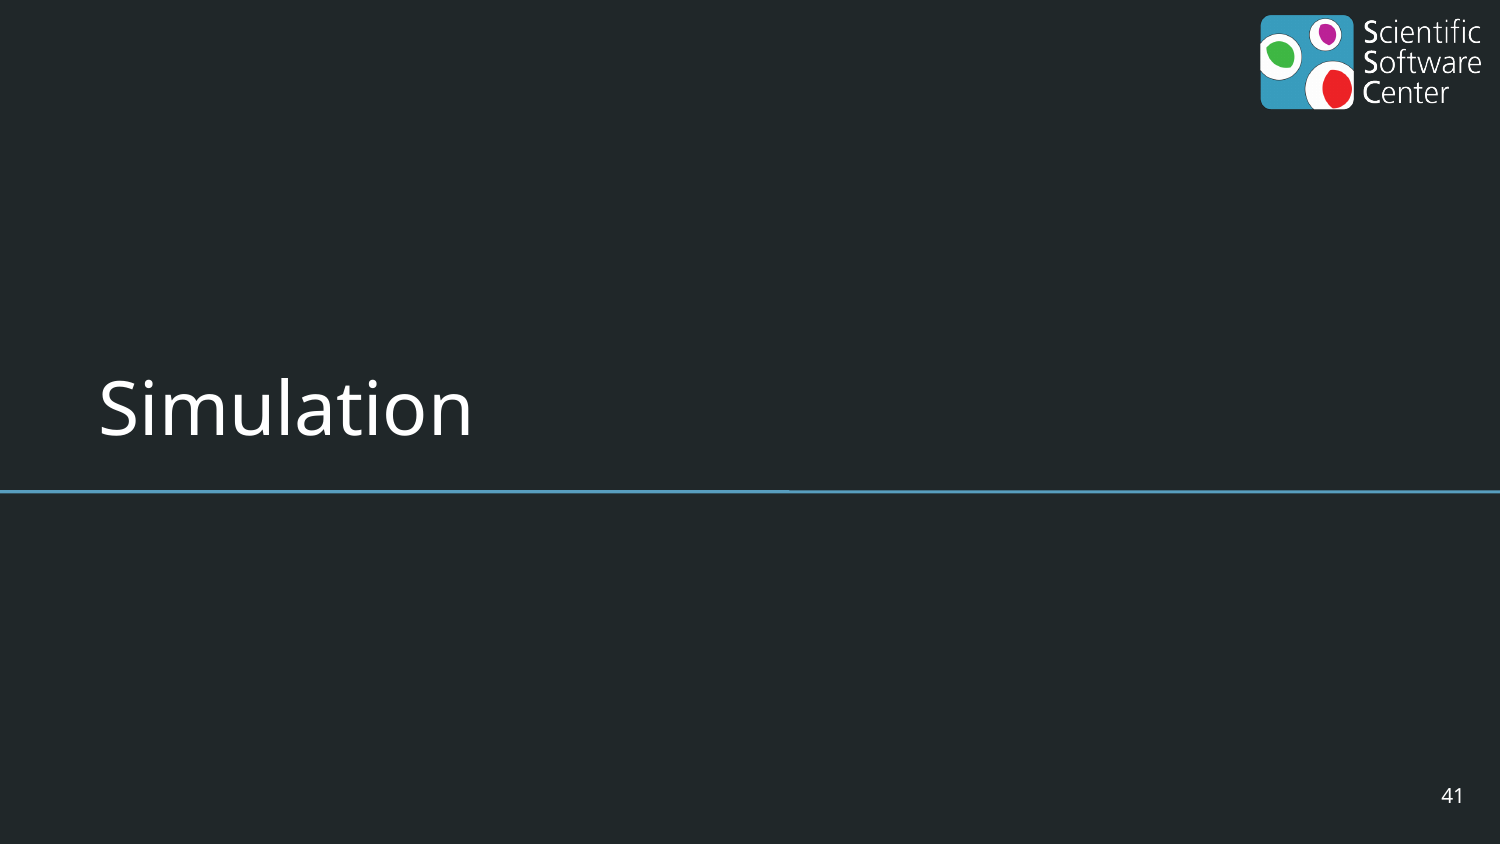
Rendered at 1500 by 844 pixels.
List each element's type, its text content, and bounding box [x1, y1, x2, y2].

title Simulation [83, 337, 1417, 466]
slide_number <number> [1389, 764, 1480, 830]
picture [1260, 15, 1481, 110]
